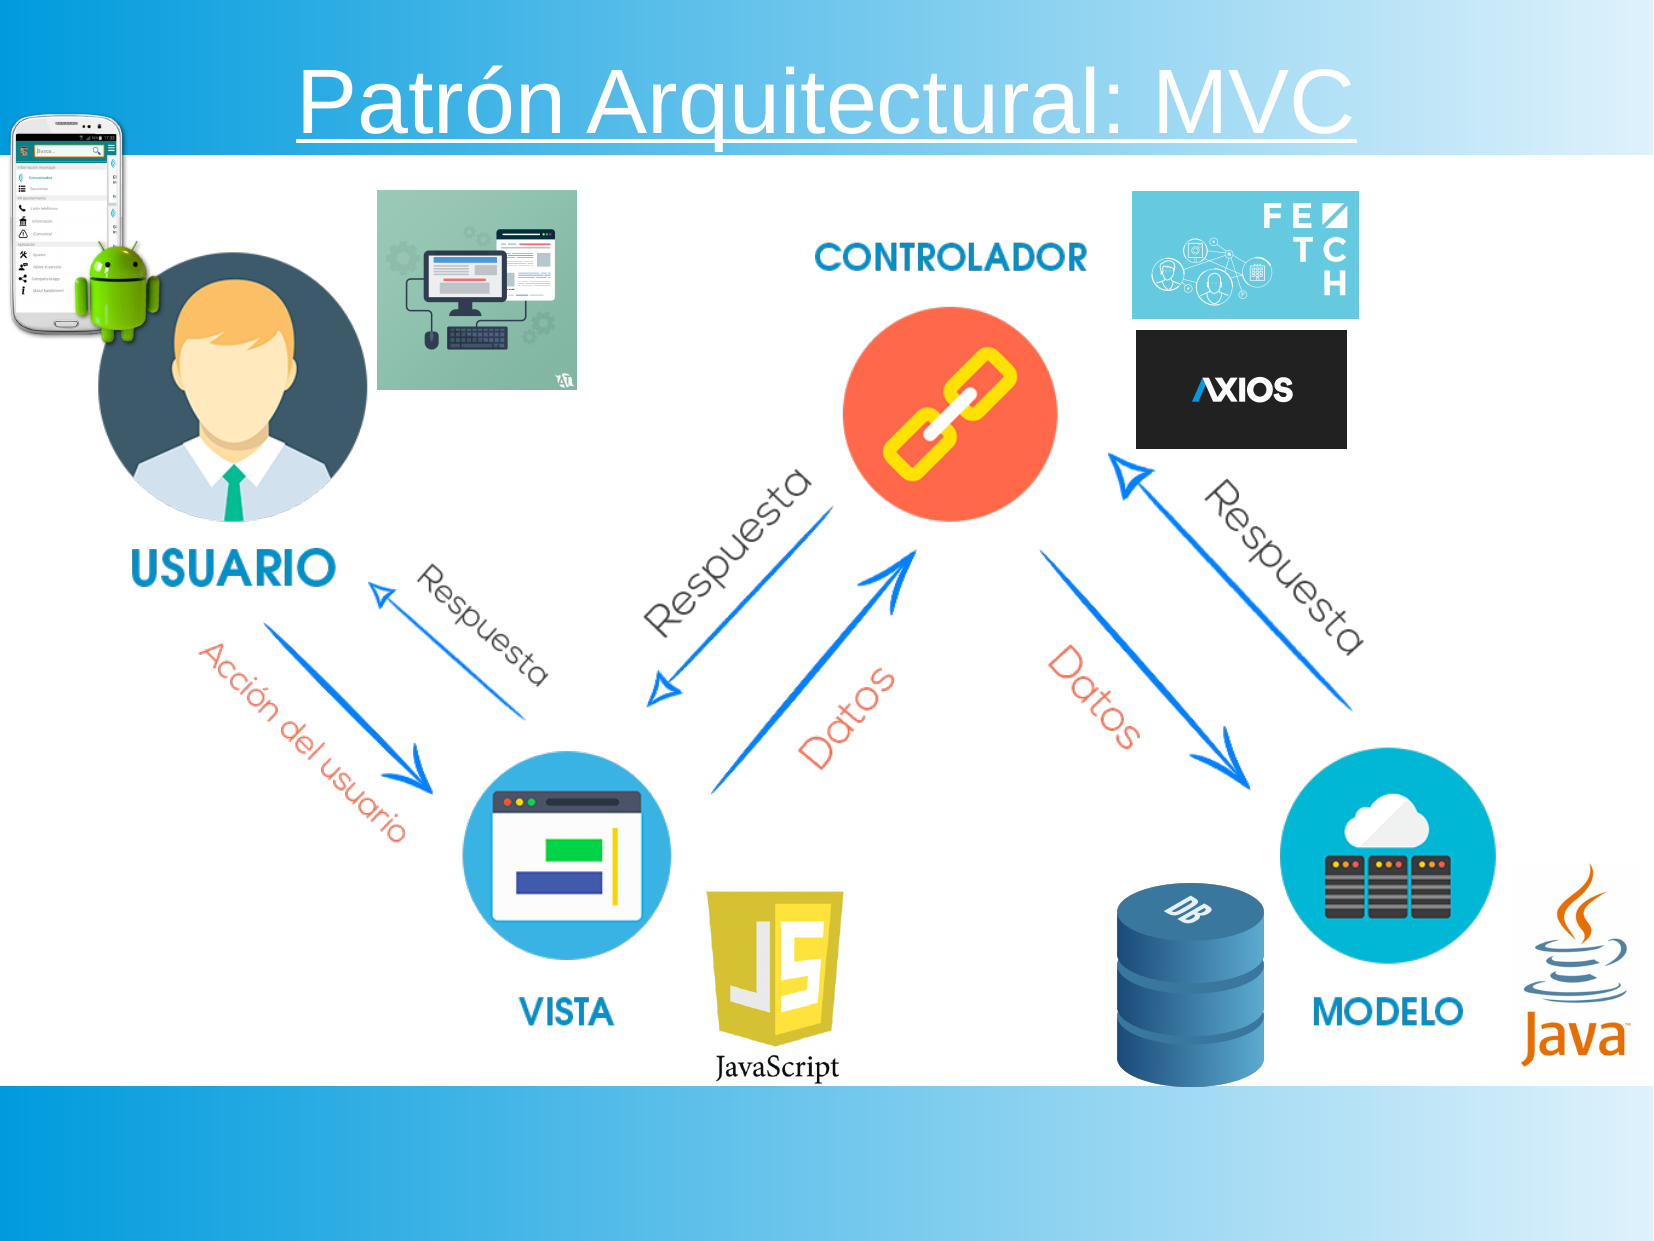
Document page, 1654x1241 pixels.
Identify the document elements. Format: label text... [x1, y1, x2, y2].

title Patrón Arquitectural: MVC [82, 49, 1571, 155]
picture [4, 106, 1654, 1089]
